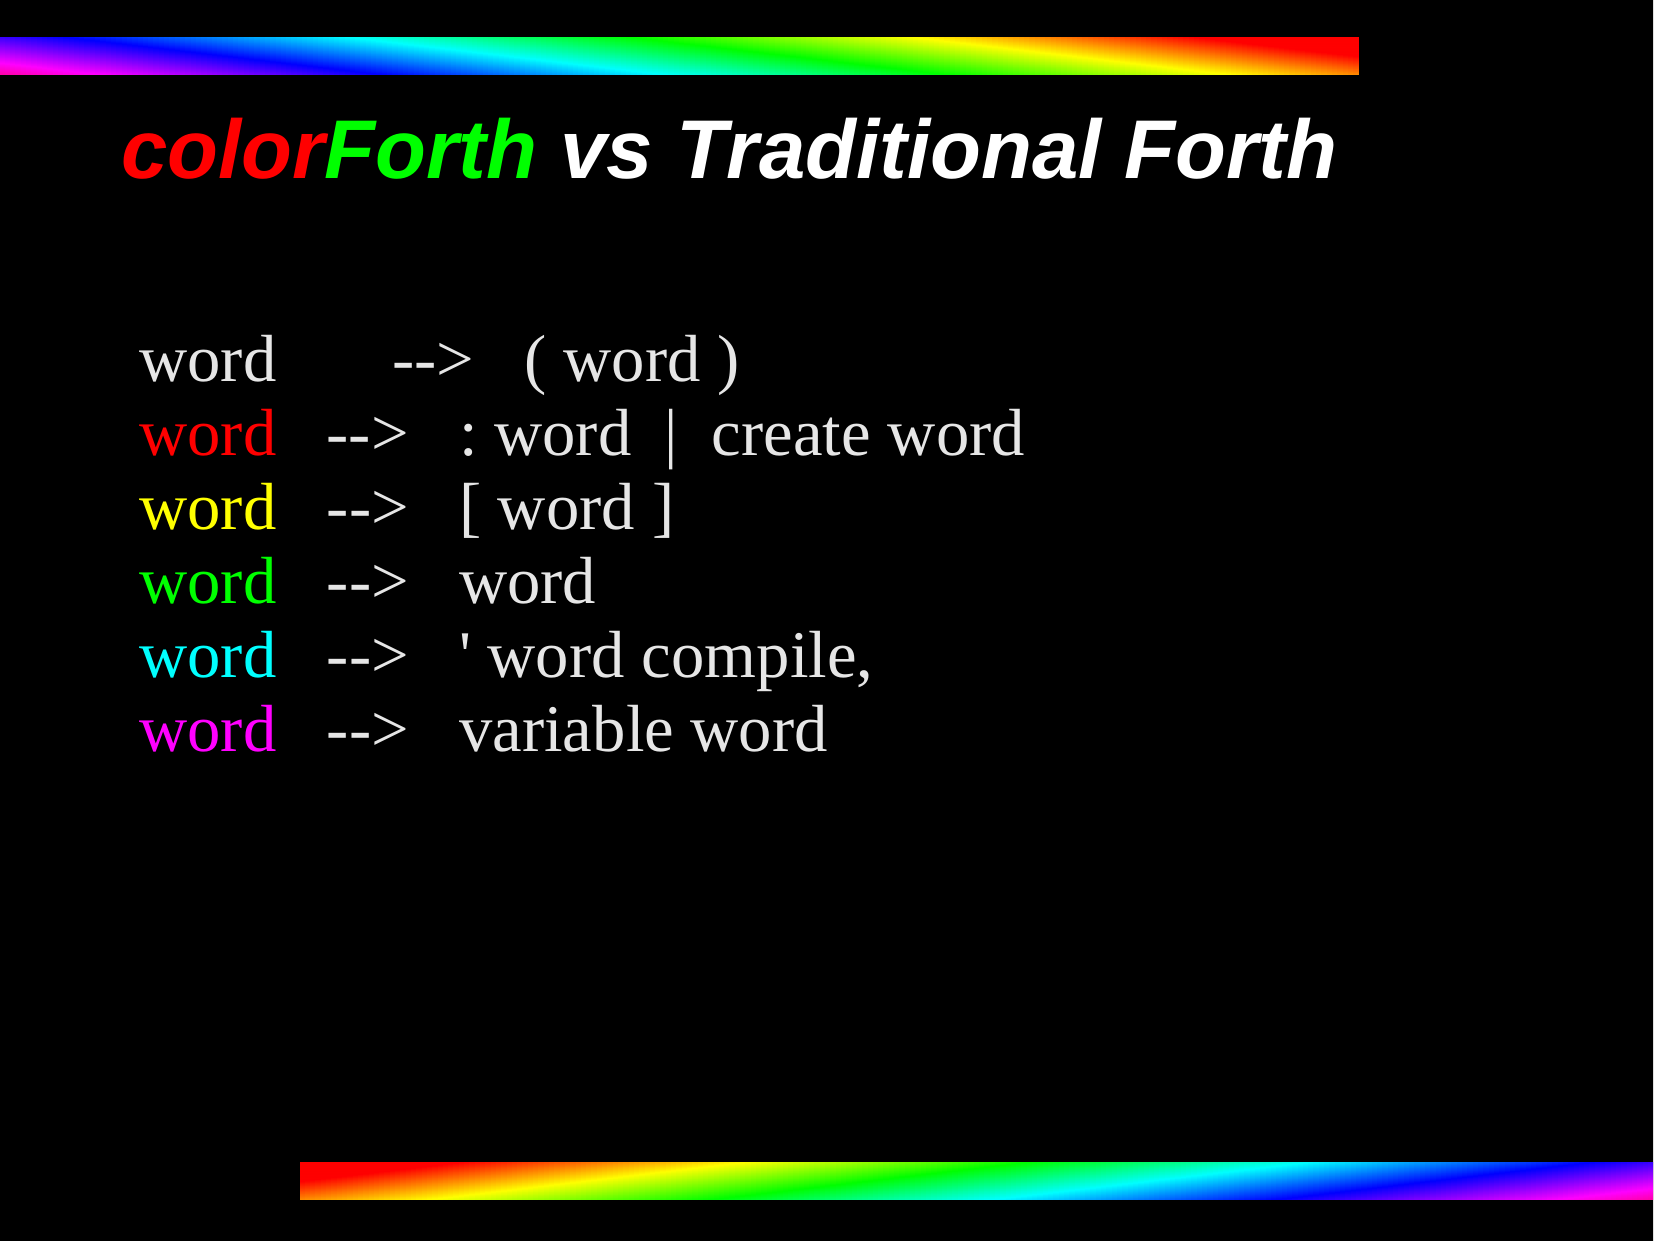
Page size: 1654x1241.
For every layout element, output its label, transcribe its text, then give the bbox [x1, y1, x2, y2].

list word --> ( word ) word --> : word | create word word --> [ word ] word --> word word --> ' word compile, word --> variable word [121, 322, 1561, 1133]
title colorForth vs Traditional Forth [121, 46, 1534, 254]
picture [0, 0, 1654, 1241]
